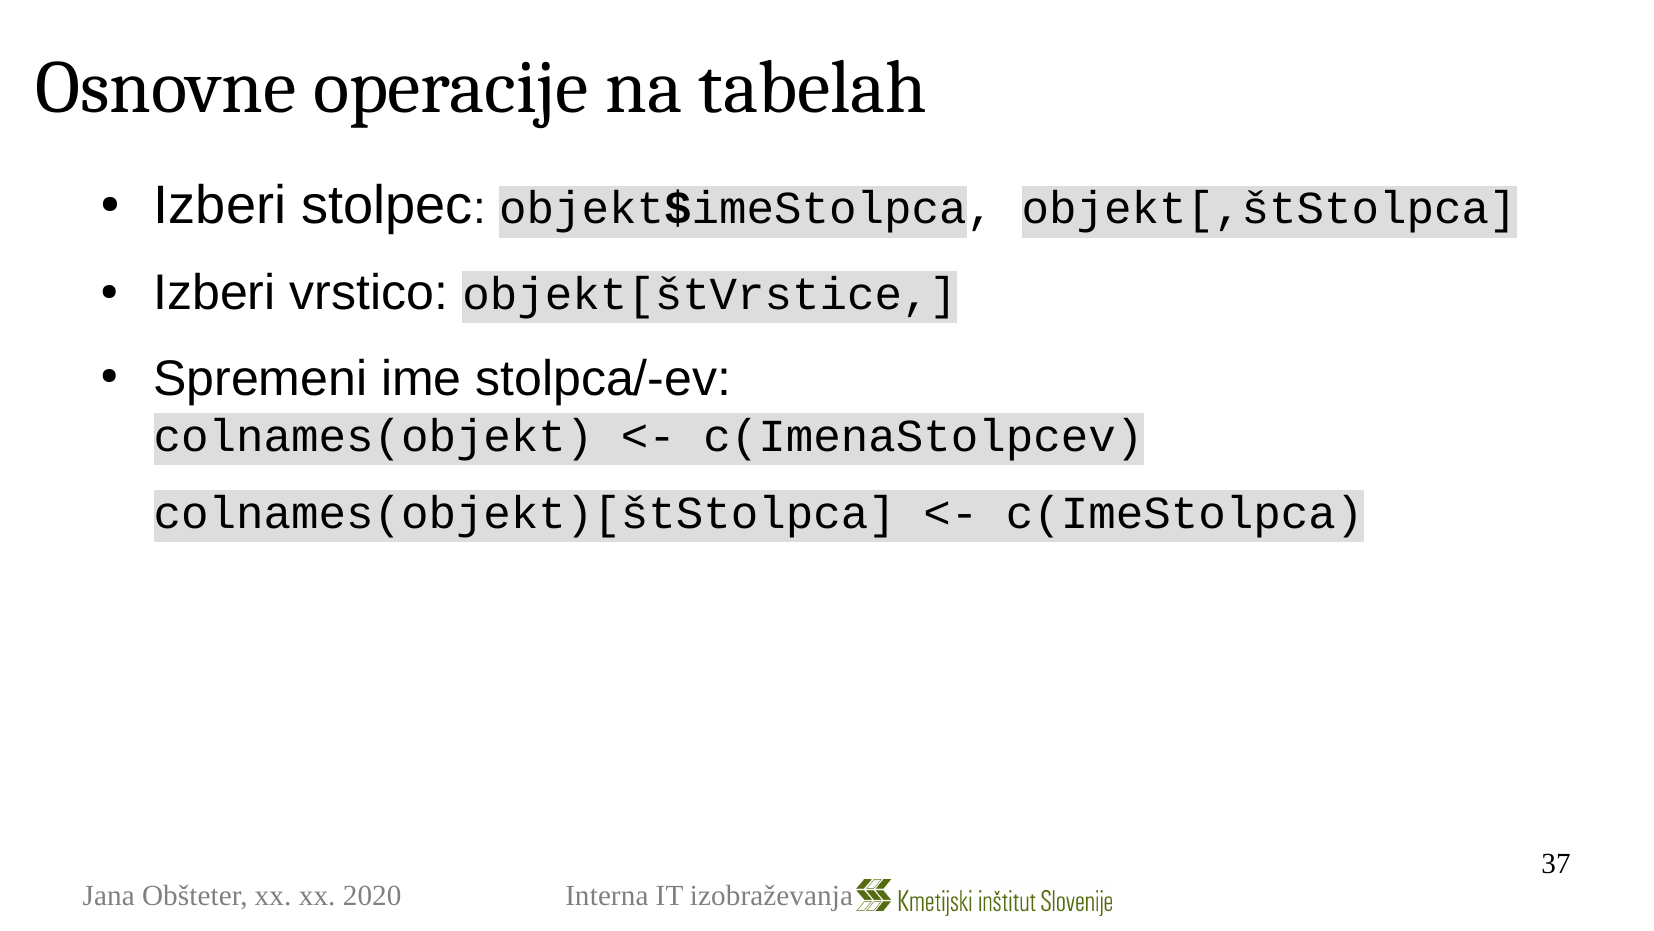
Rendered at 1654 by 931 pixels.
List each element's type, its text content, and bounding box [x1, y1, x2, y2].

picture [856, 879, 1112, 916]
list Izberi stolpec: objekt$imeStolpca, objekt[,štStolpca] Izberi vrstico: objekt[štVrstice,] Spremeni ime stolpca/-ev: colnames(objekt) <- c(ImenaStolpcev) colnames(objekt)[štStolpca] <- c(ImeStolpca) [82, 165, 1642, 827]
title Osnovne operacije na tabelah [35, 21, 1524, 154]
